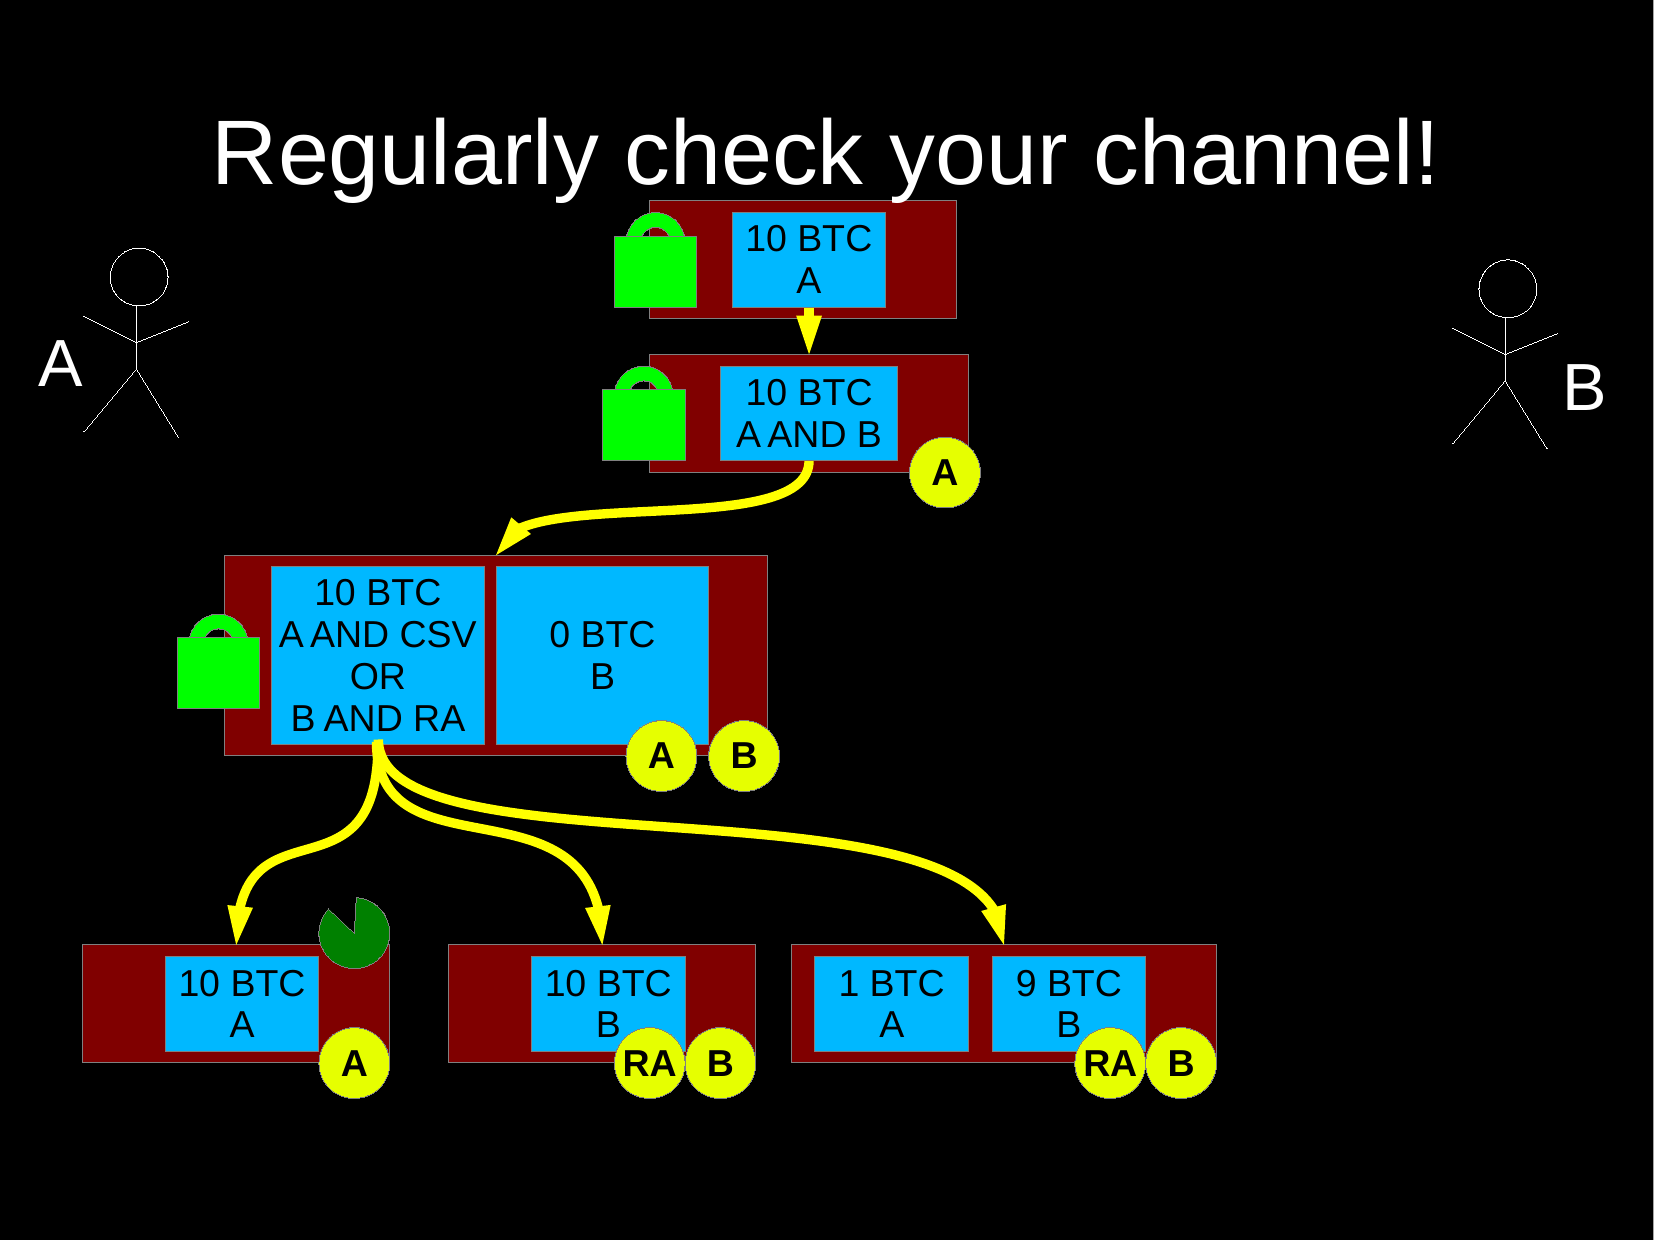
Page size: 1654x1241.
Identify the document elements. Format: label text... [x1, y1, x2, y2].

text_box 10 BTC A AND B [720, 366, 898, 461]
text_box 1 BTC A [814, 956, 969, 1052]
text_box [448, 944, 756, 1063]
text_box 10 BTC A [165, 956, 319, 1052]
text_box A [625, 720, 697, 792]
text_box [814, 257, 957, 319]
text_box RA [614, 1027, 686, 1099]
text_box [614, 257, 804, 319]
text_box 9 BTC B [992, 956, 1146, 1052]
text_box B [685, 1027, 756, 1099]
text_box [177, 555, 768, 756]
title Regularly check your channel! [82, 49, 1571, 257]
text_box 0 BTC B [496, 566, 709, 745]
text_box 10 BTC A AND CSV OR B AND RA [271, 566, 485, 745]
text_box A [909, 437, 981, 508]
text_box RA [1074, 1027, 1146, 1099]
text_box B [1547, 342, 1622, 432]
text_box B [1146, 1027, 1217, 1099]
text_box A [23, 318, 98, 409]
text_box B [708, 720, 780, 792]
text_box 10 BTC A [732, 257, 886, 308]
text_box [602, 354, 969, 473]
text_box [82, 897, 390, 1063]
text_box 10 BTC B [531, 956, 686, 1052]
text_box [791, 944, 1217, 1063]
text_box A [318, 1027, 390, 1099]
